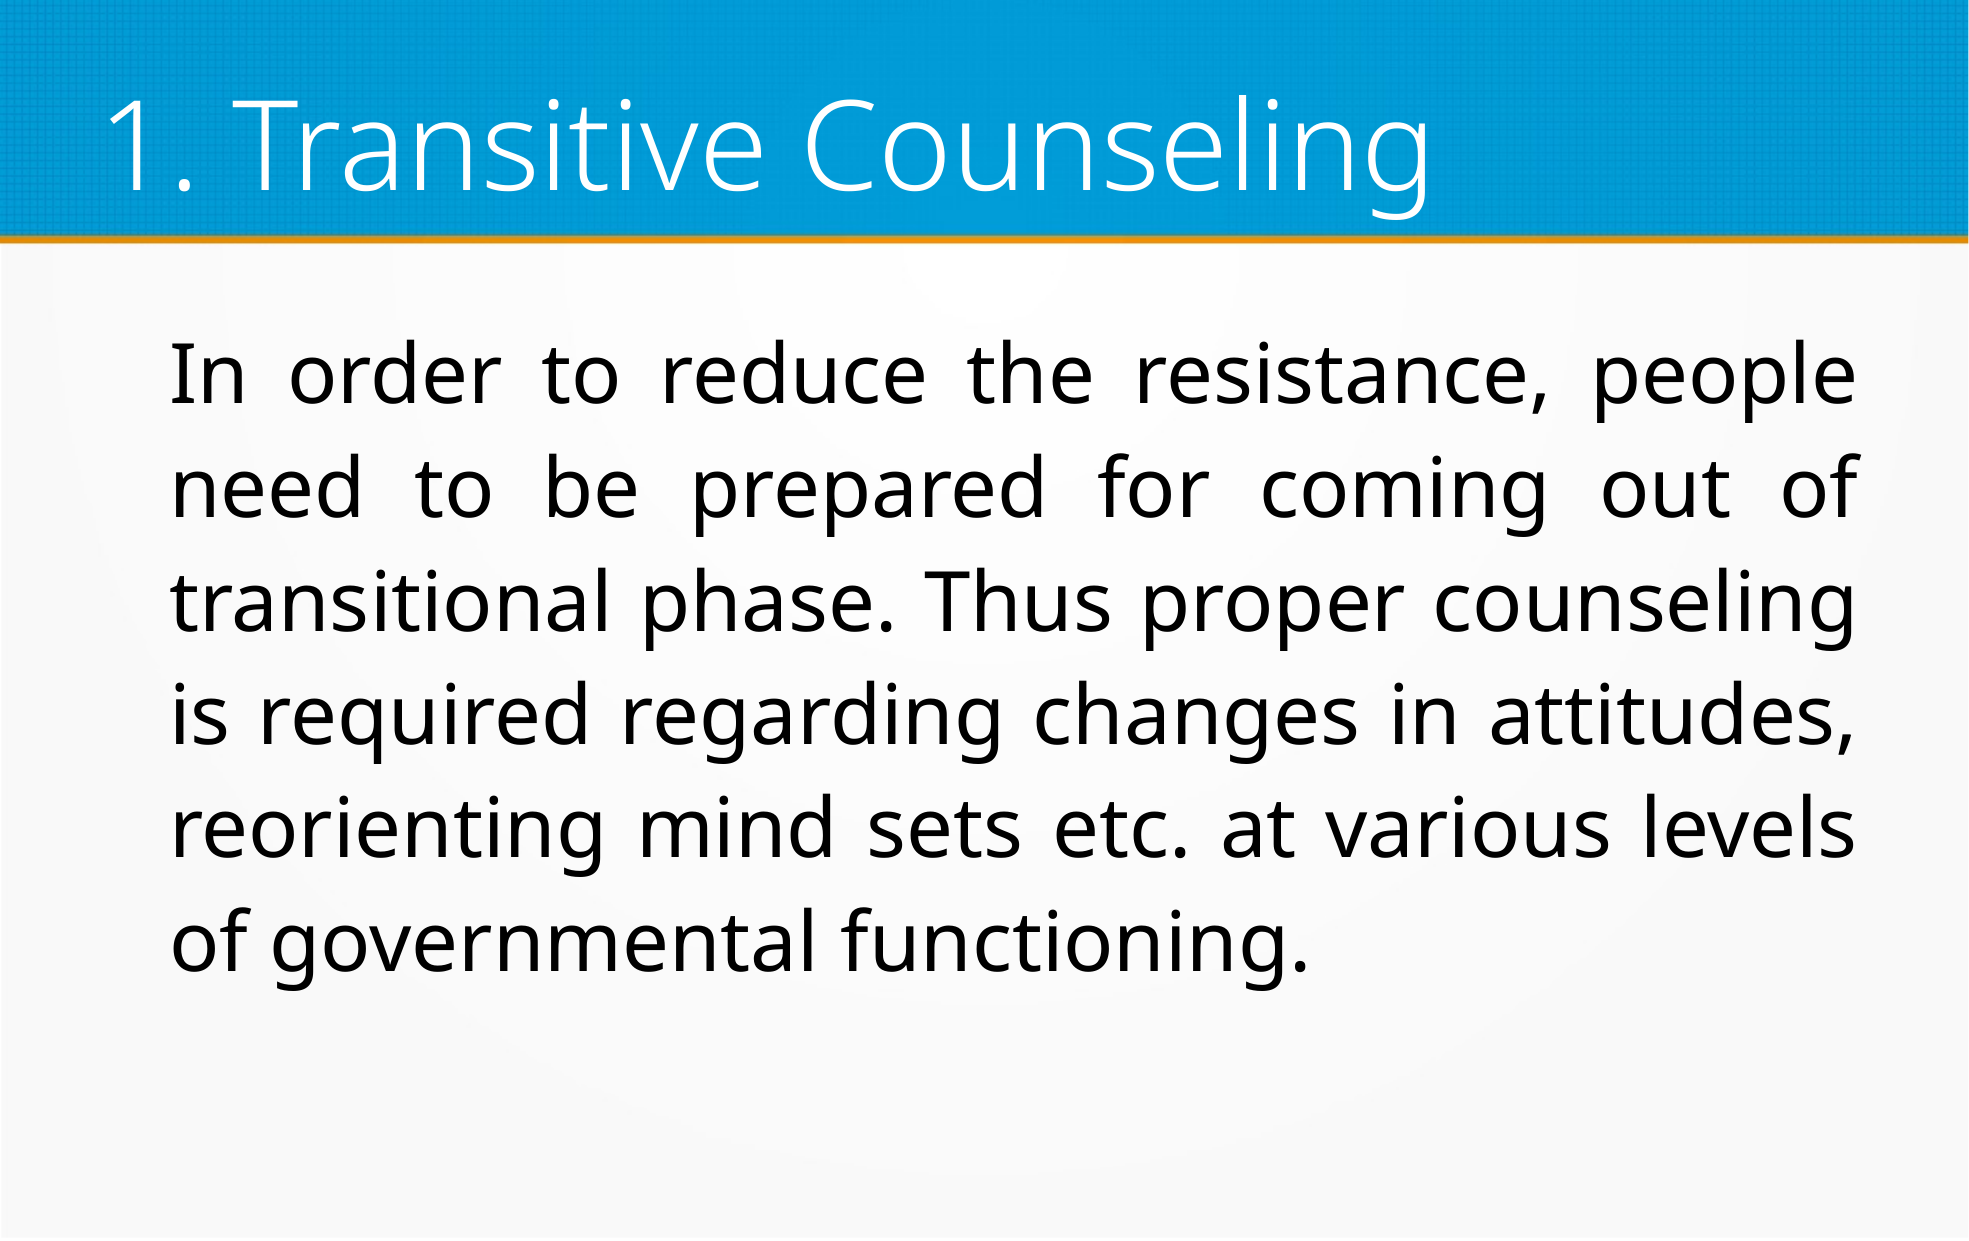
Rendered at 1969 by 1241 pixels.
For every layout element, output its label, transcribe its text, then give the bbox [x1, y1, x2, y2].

list In order to reduce the resistance, people need to be prepared for coming out of transitional phase. Thus proper counseling is required regarding changes in attitudes, reorienting mind sets etc. at various levels of governmental functioning. [98, 315, 1861, 1081]
title 1. Transitive Counseling [98, 19, 1870, 227]
picture [0, 233, 1969, 1241]
